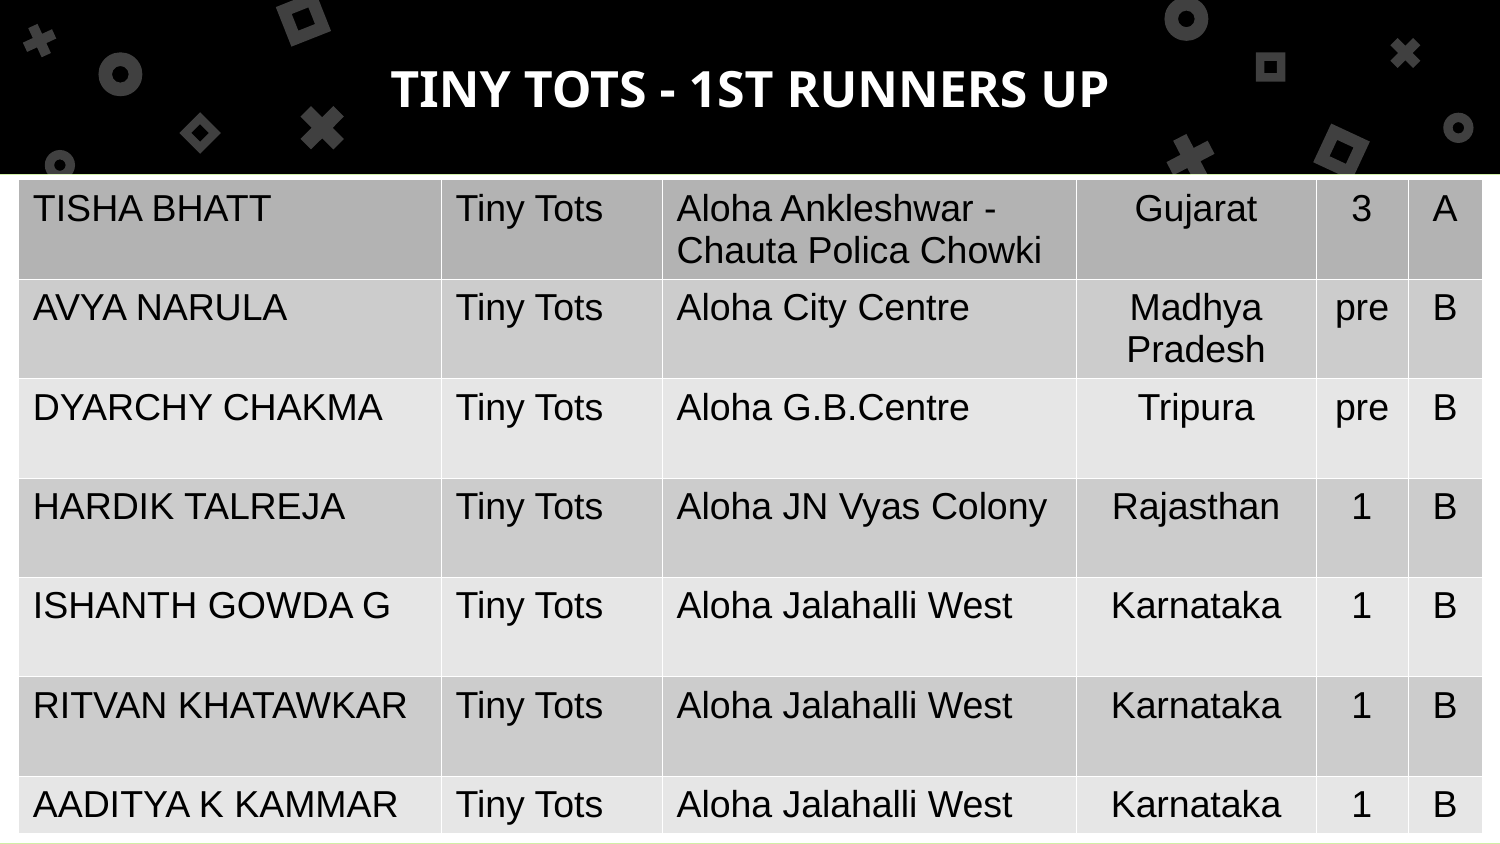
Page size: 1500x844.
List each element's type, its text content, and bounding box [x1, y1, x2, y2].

table_header A [1409, 180, 1482, 279]
table_cell ISHANTH GOWDA G [19, 578, 441, 676]
table_cell pre [1317, 280, 1408, 378]
table_cell B [1409, 677, 1482, 776]
table_cell HARDIK TALREJA [19, 479, 441, 577]
table_cell Karnataka [1077, 578, 1316, 676]
table_cell pre [1317, 379, 1408, 478]
table_cell Tiny Tots [442, 479, 662, 577]
table_header TISHA BHATT [19, 180, 441, 279]
table_cell Rajasthan [1077, 479, 1316, 577]
table_header 3 [1317, 180, 1408, 279]
table_cell Aloha Jalahalli West [663, 777, 1076, 833]
table_cell Tiny Tots [442, 777, 662, 833]
text_box TINY TOTS - 1ST RUNNERS UP [75, 0, 1425, 175]
table_cell Tiny Tots [442, 578, 662, 676]
table_header Aloha Ankleshwar - Chauta Polica Chowki [663, 180, 1076, 279]
table_cell B [1409, 379, 1482, 478]
table_cell Tiny Tots [442, 280, 662, 378]
table_cell Tiny Tots [442, 379, 662, 478]
table_header Gujarat [1077, 180, 1316, 279]
table_cell Aloha City Centre [663, 280, 1076, 378]
table_cell B [1409, 578, 1482, 676]
table_cell Karnataka [1077, 777, 1316, 833]
table_cell DYARCHY CHAKMA [19, 379, 441, 478]
table_cell Aloha Jalahalli West [663, 677, 1076, 776]
table_cell Madhya Pradesh [1077, 280, 1316, 378]
table_cell AADITYA K KAMMAR [19, 777, 441, 833]
table_cell Aloha G.B.Centre [663, 379, 1076, 478]
table_cell B [1409, 280, 1482, 378]
table_header Tiny Tots [442, 180, 662, 279]
table_cell AVYA NARULA [19, 280, 441, 378]
table_cell B [1409, 479, 1482, 577]
table_cell 1 [1317, 479, 1408, 577]
table_cell RITVAN KHATAWKAR [19, 677, 441, 776]
table_cell 1 [1317, 677, 1408, 776]
table_cell Aloha Jalahalli West [663, 578, 1076, 676]
table_cell 1 [1317, 777, 1408, 833]
table_cell Aloha JN Vyas Colony [663, 479, 1076, 577]
table_cell 1 [1317, 578, 1408, 676]
table_cell Tiny Tots [442, 677, 662, 776]
table_cell Karnataka [1077, 677, 1316, 776]
table_cell Tripura [1077, 379, 1316, 478]
table_cell B [1409, 777, 1482, 833]
